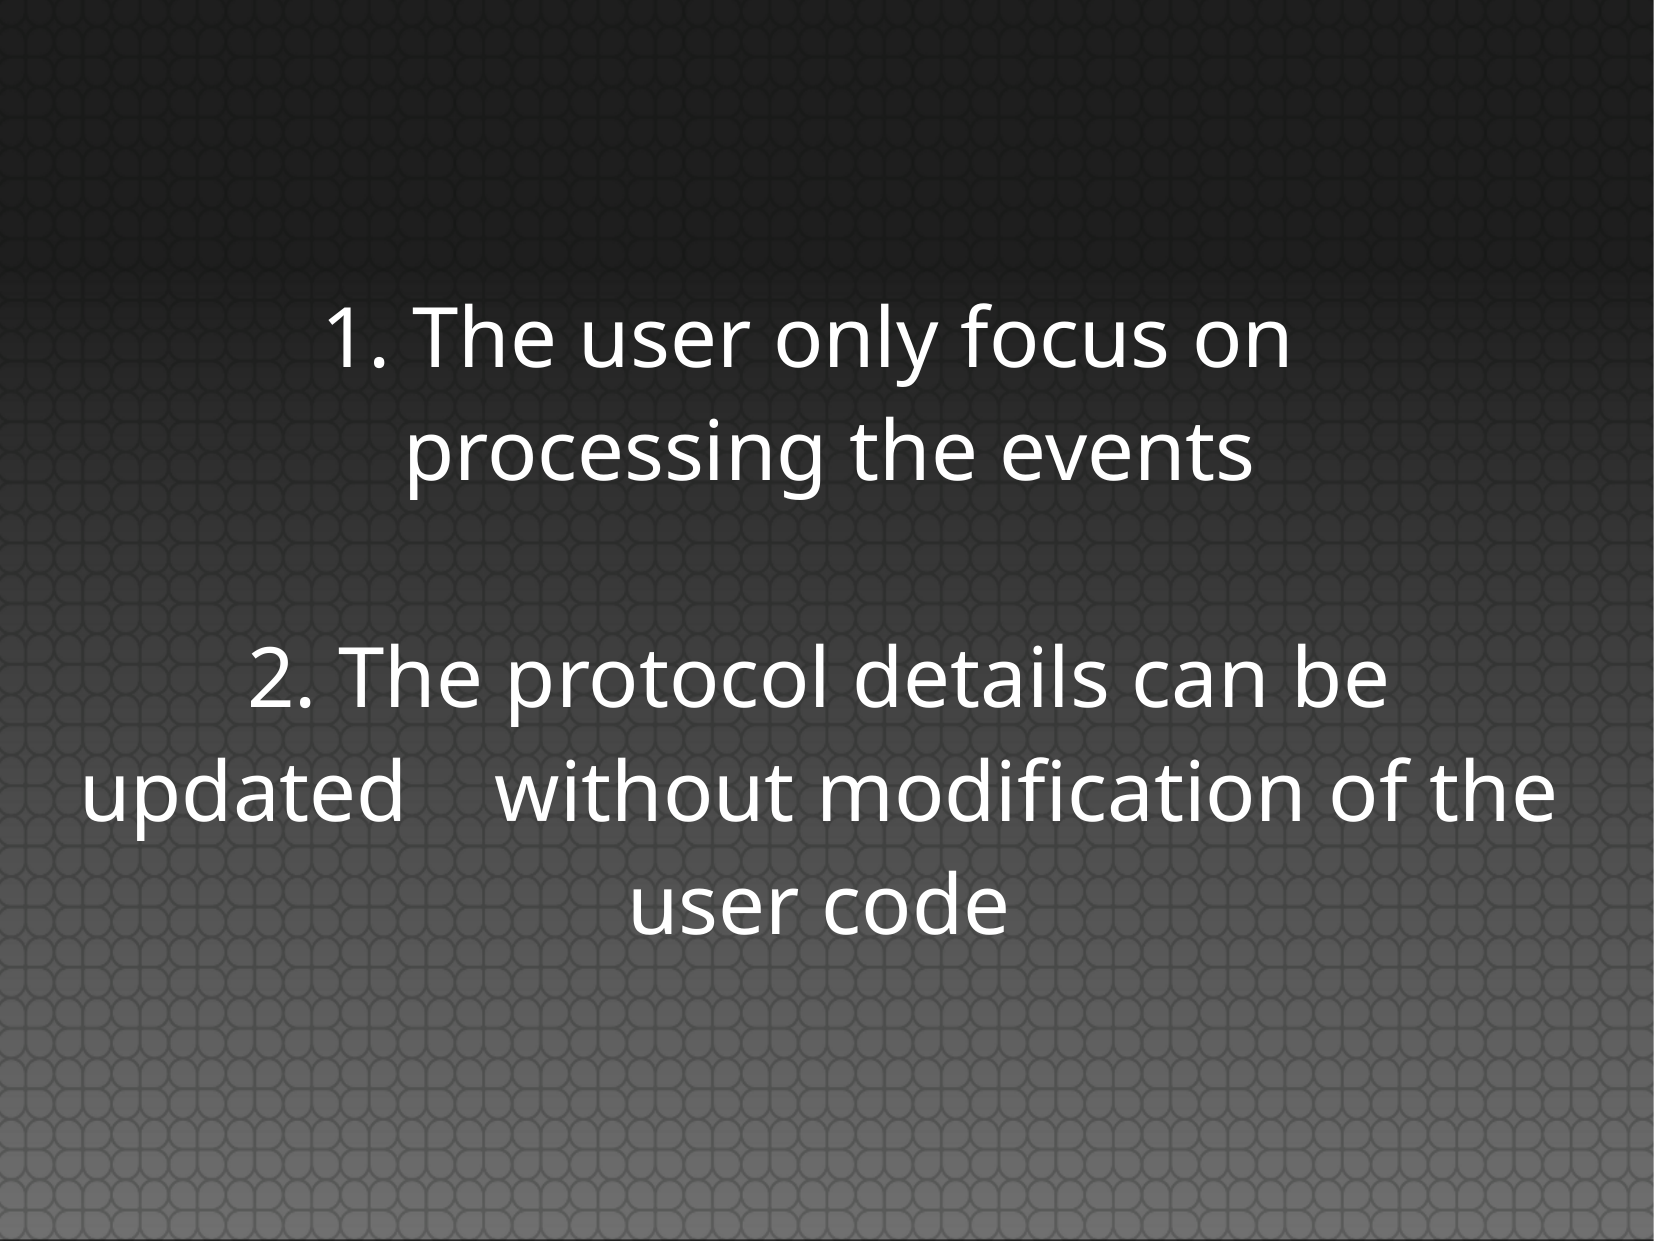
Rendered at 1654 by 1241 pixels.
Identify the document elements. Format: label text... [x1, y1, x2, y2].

title 1. The user only focus on processing the events 2. The protocol details can be updated without modification of the user code [75, 386, 1564, 852]
picture [0, 0, 1654, 1241]
